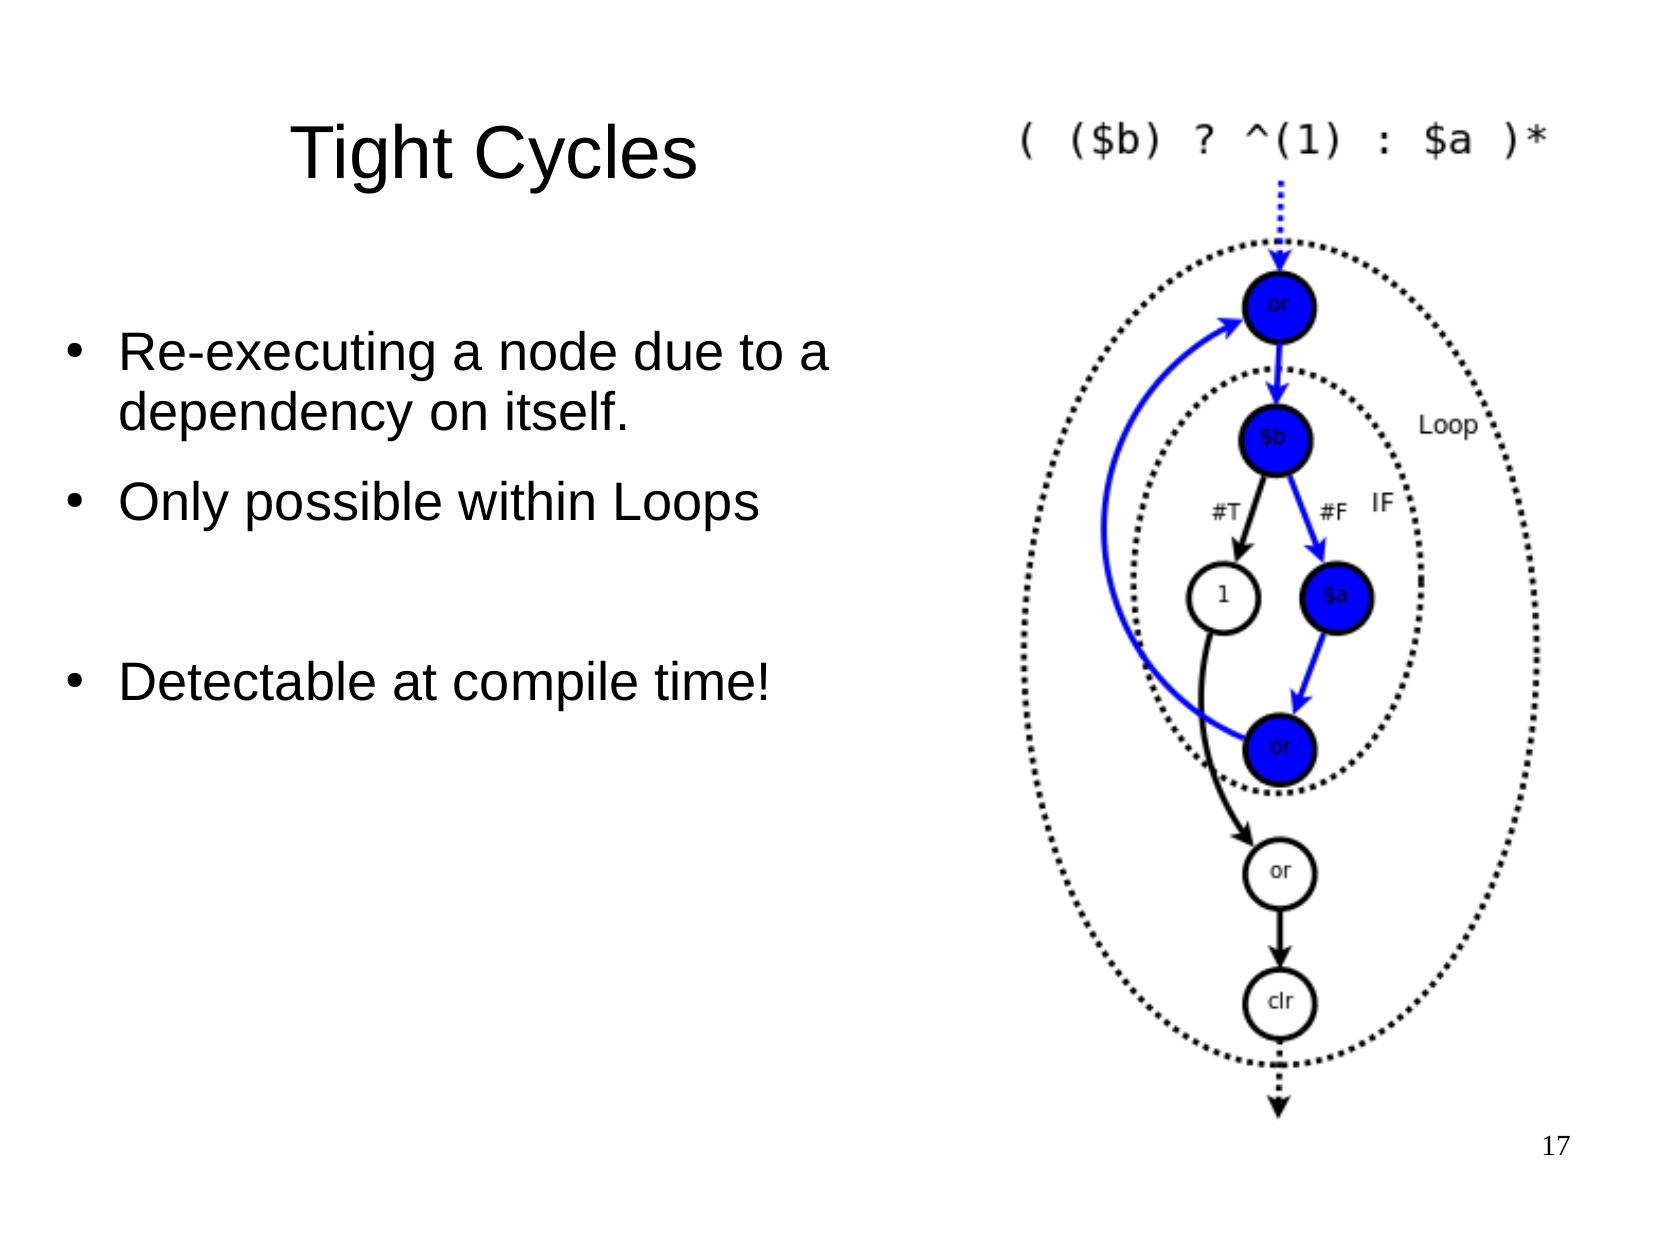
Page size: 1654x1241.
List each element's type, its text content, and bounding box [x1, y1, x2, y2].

title Tight Cycles [59, 49, 930, 231]
picture [1012, 112, 1550, 1126]
list Re-executing a node due to a dependency on itself. Only possible within Loops Detectable at compile time! [47, 231, 978, 1050]
